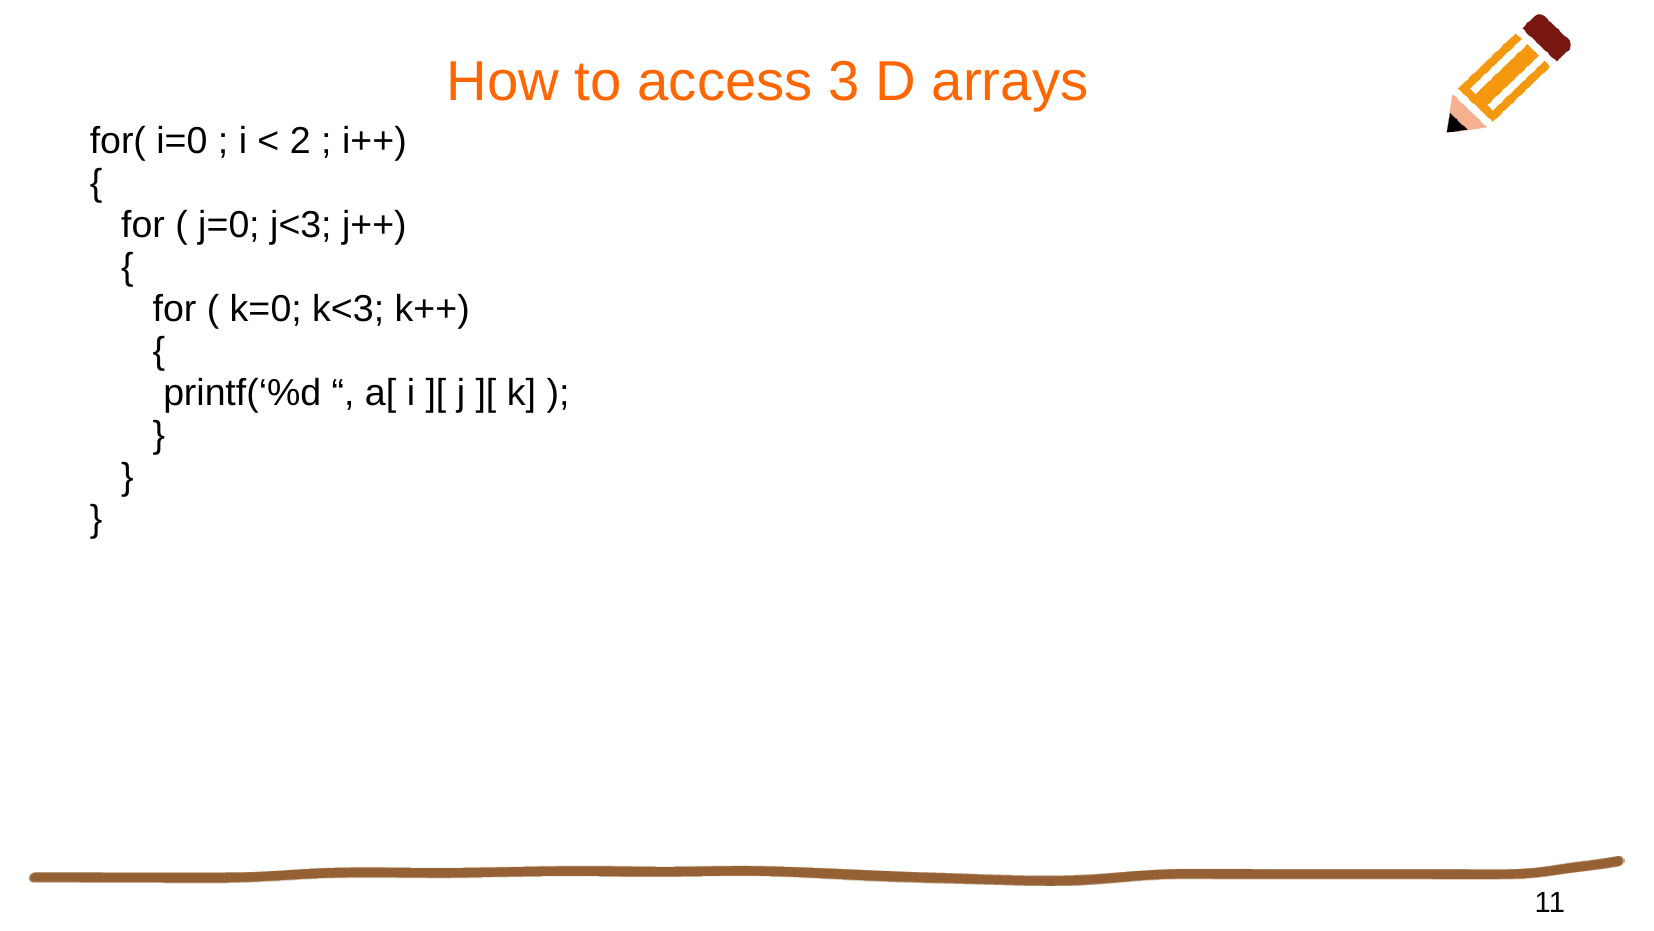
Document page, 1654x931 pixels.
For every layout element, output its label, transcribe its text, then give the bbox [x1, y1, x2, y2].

picture [1446, 14, 1571, 133]
text_box for( i=0 ; i < 2 ; i++) { for ( j=0; j<3; j++) { for ( k=0; k<3; k++) { printf(‘%d “, a[ i ][ j ][ k] ); } } } [75, 112, 1538, 683]
picture [29, 856, 1625, 886]
title How to access 3 D arrays [88, 29, 1447, 112]
